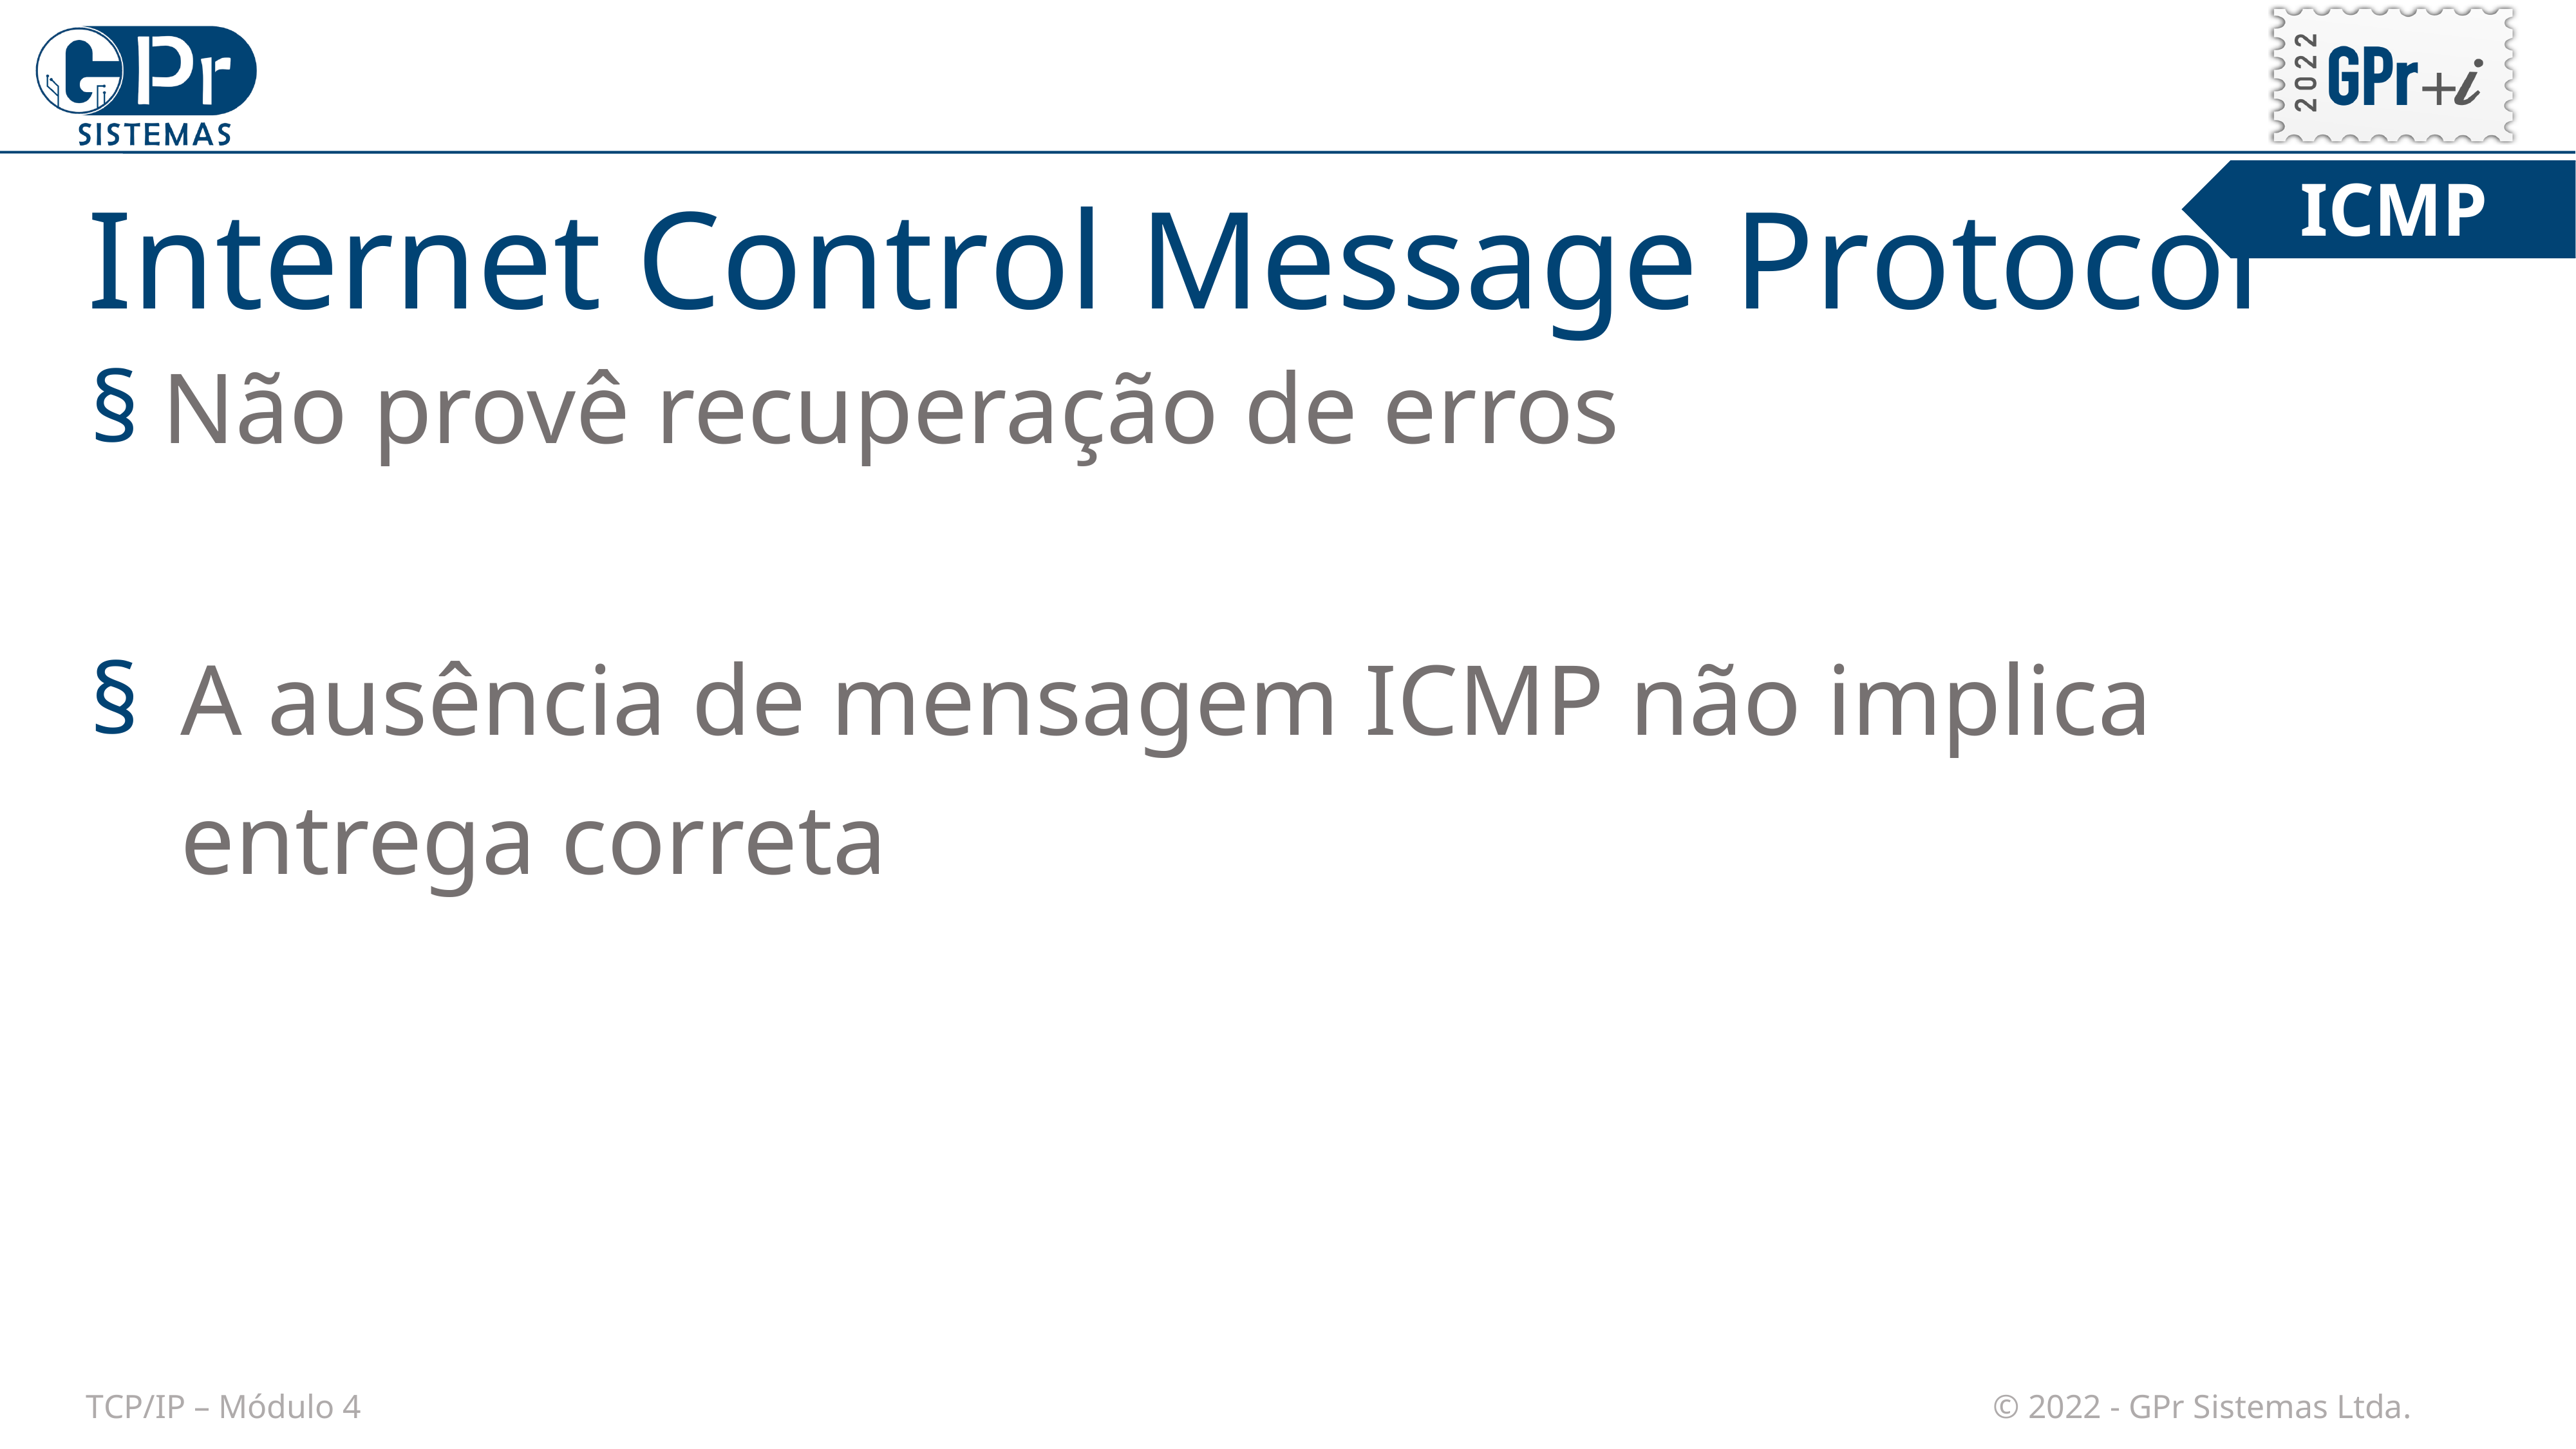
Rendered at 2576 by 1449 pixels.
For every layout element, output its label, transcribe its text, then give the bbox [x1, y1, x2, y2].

list Internet Control Message Protocol [81, 169, 2496, 343]
picture [2268, 4, 2519, 145]
text_box [2182, 160, 2576, 258]
list Não provê recuperação de erros A ausência de mensagem ICMP não implica entrega correta [80, 319, 2496, 1382]
picture [34, 26, 257, 147]
text_box ICMP [2248, 157, 2541, 256]
